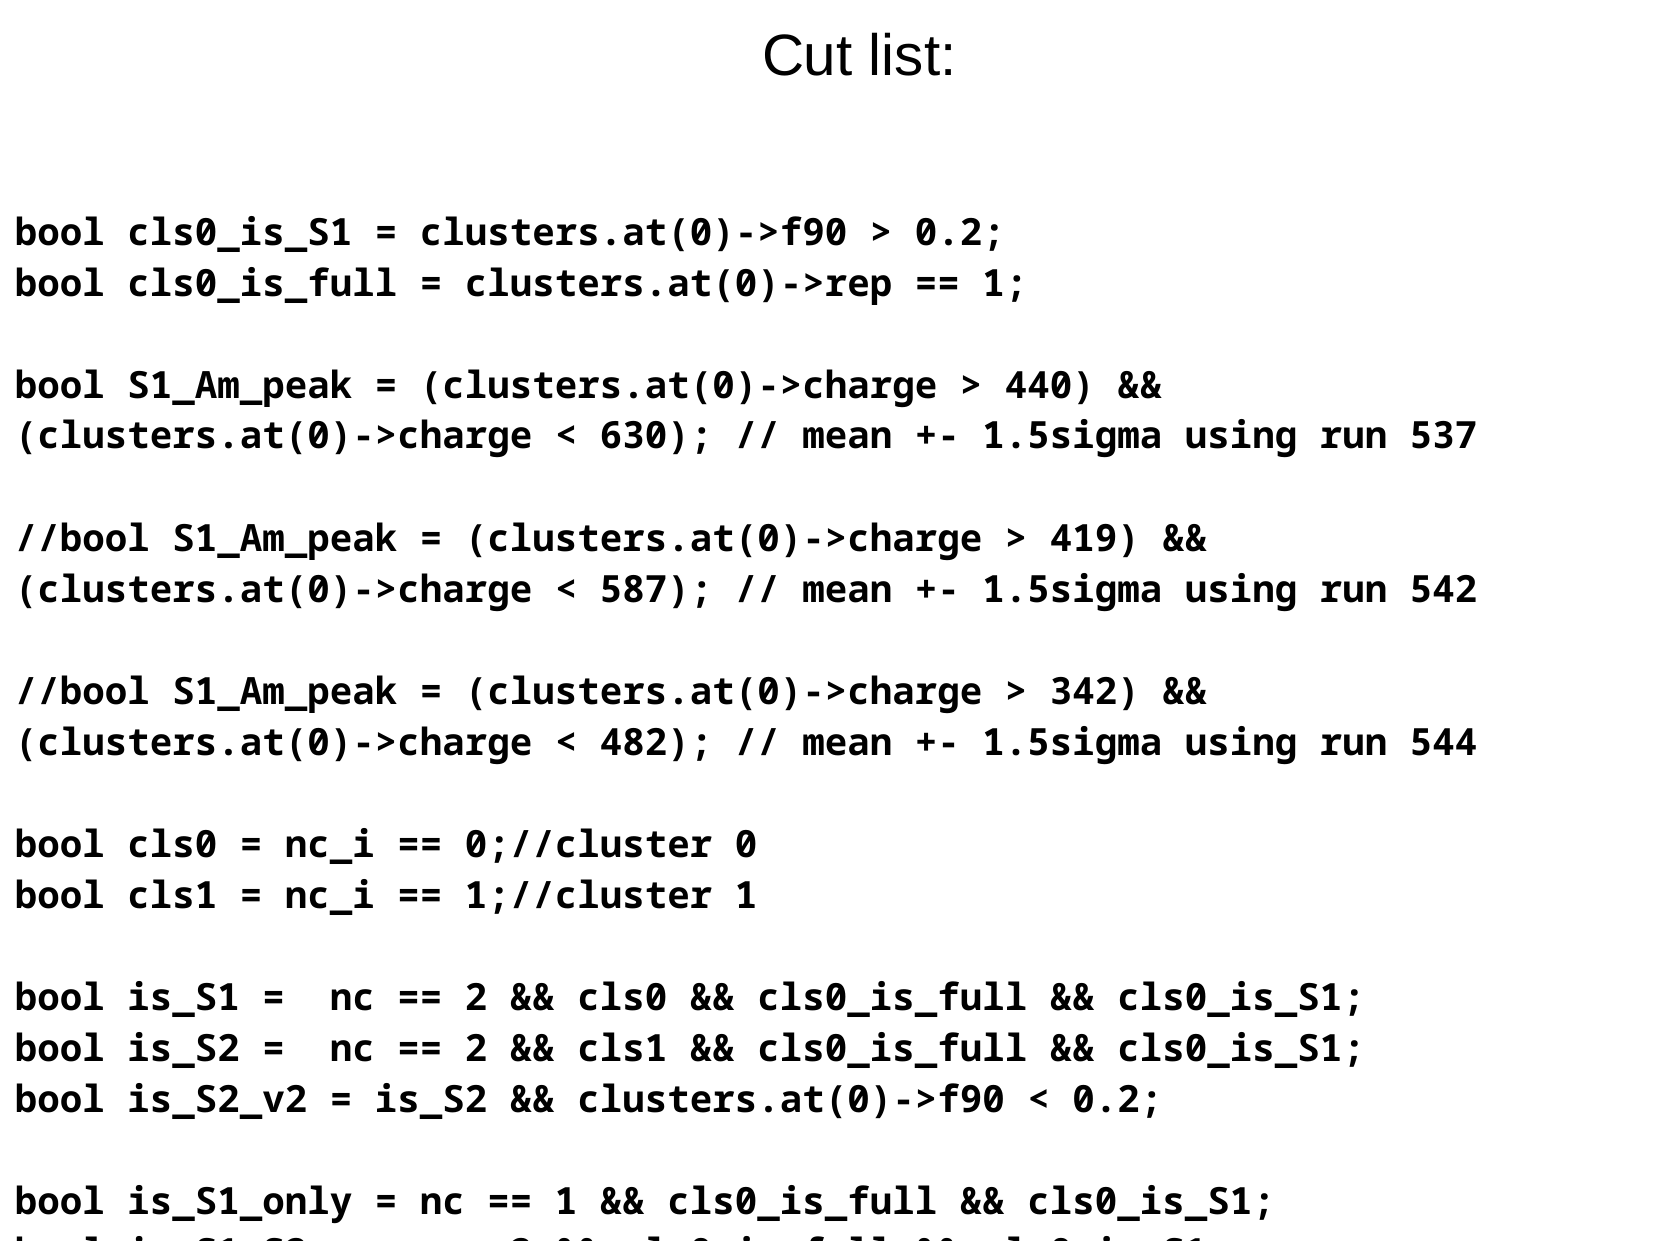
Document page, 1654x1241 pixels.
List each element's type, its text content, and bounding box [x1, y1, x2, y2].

text_box Cut list: [518, 15, 1201, 146]
text_box bool cls0_is_S1 = clusters.at(0)->f90 > 0.2; bool cls0_is_full = clusters.at(0)->rep == 1; bool S1_Am_peak = (clusters.at(0)->charge > 440) && (clusters.at(0)->charge < 630); // mean +- 1.5sigma using run 537 //bool S1_Am_peak = (clusters.at(0)->charge > 419) && (clusters.at(0)->charge < 587); // mean +- 1.5sigma using run 542 //bool S1_Am_peak = (clusters.at(0)->charge > 342) && (clusters.at(0)->charge < 482); // mean +- 1.5sigma using run 544 bool cls0 = nc_i == 0;//cluster 0 bool cls1 = nc_i == 1;//cluster 1 bool is_S1 = nc == 2 && cls0 && cls0_is_full && cls0_is_S1; bool is_S2 = nc == 2 && cls1 && cls0_is_full && cls0_is_S1; bool is_S2_v2 = is_S2 && clusters.at(0)->f90 < 0.2; bool is_S1_only = nc == 1 && cls0_is_full && cls0_is_S1; bool is_S1_S2 = nc == 2 && cls0_is_full && cls0_is_S1; [0, 146, 1654, 1206]
